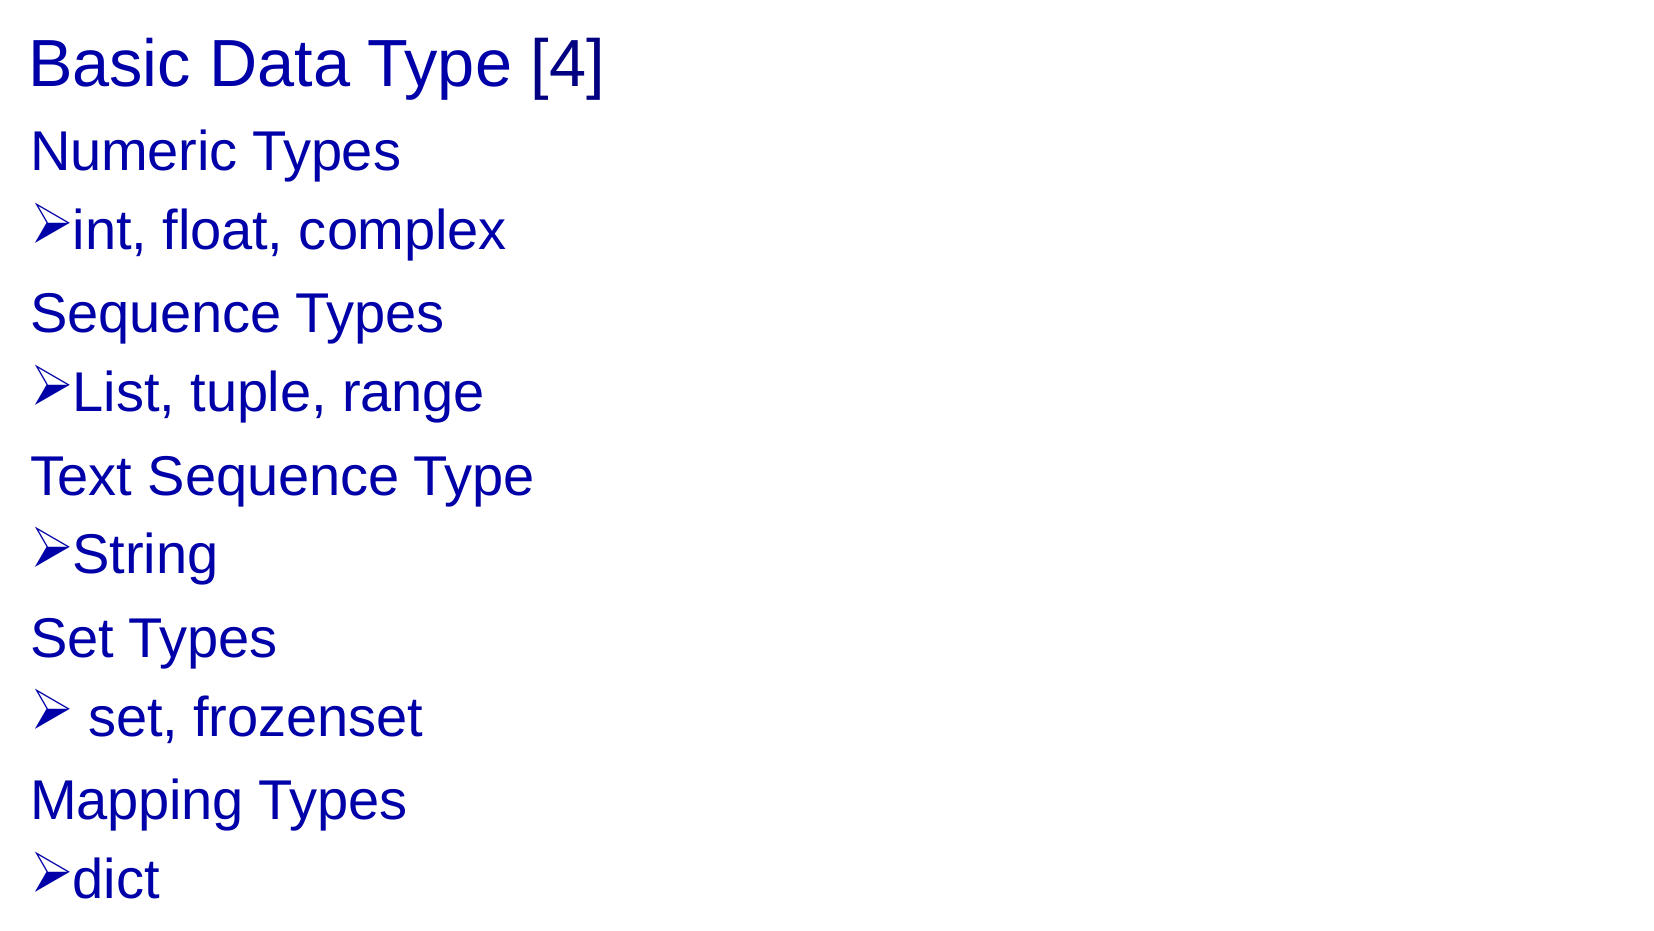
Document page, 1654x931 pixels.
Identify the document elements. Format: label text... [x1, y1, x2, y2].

list Numeric Types int, float, complex Sequence Types List, tuple, range Text Sequence Type String Set Types set, frozenset Mapping Types dict [30, 120, 1645, 916]
title Basic Data Type [4] [28, 21, 1626, 106]
